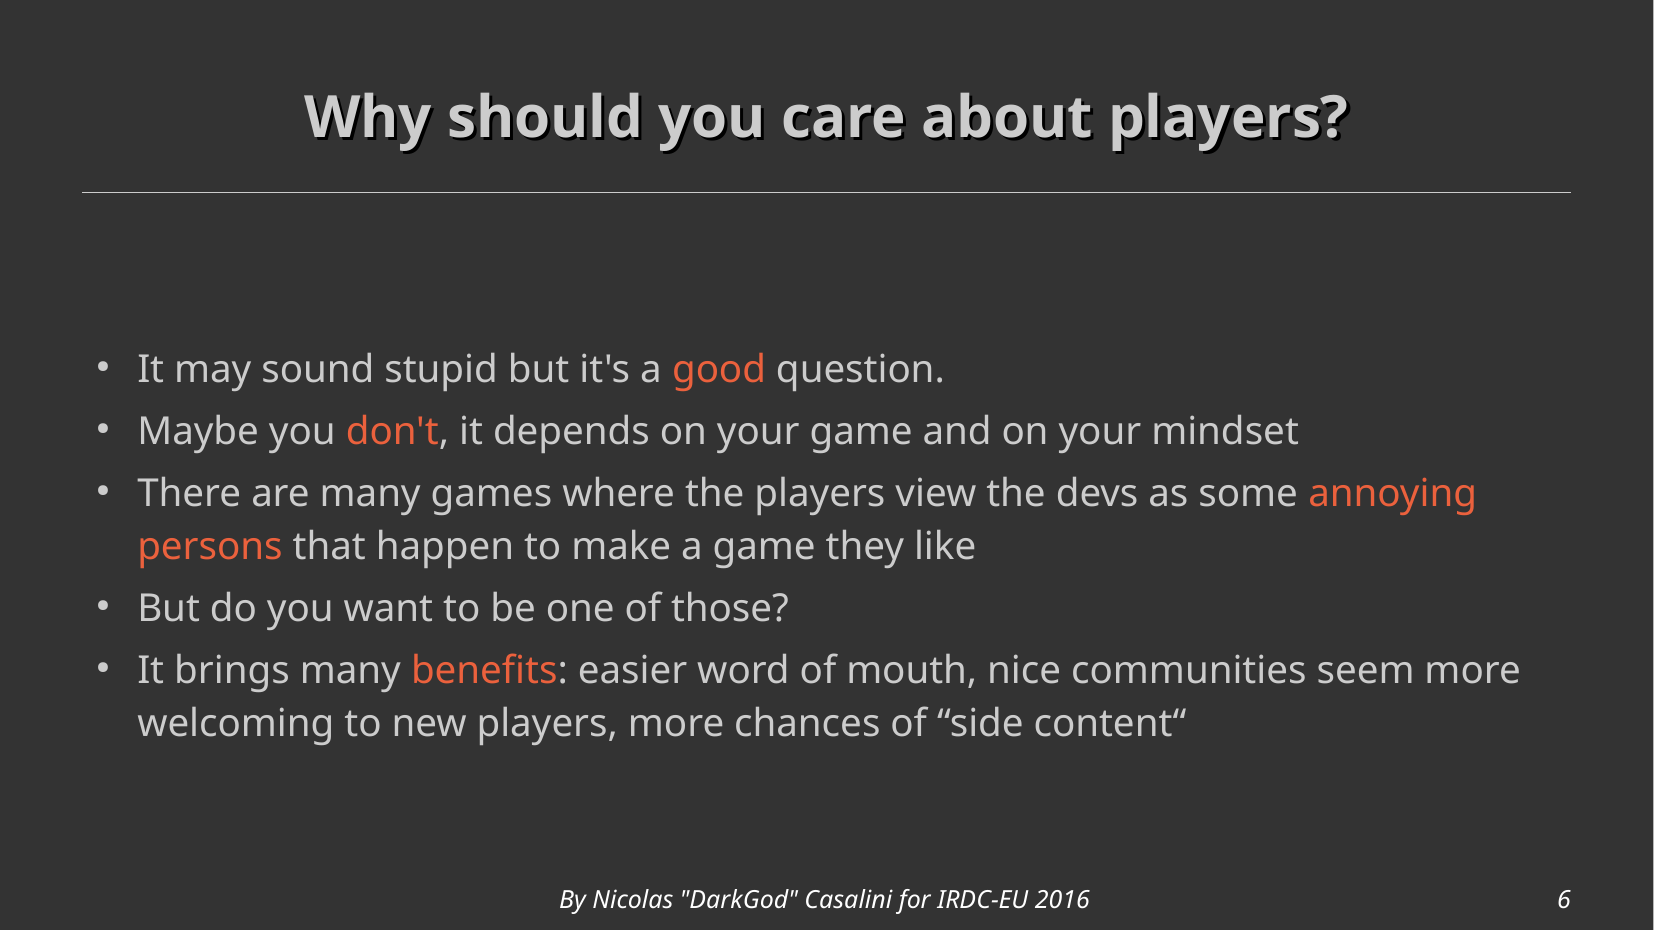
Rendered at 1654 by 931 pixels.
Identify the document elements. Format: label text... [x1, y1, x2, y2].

list It may sound stupid but it's a good question. Maybe you don't, it depends on your game and on your mindset There are many games where the players view the devs as some annoying persons that happen to make a game they like But do you want to be one of those? It brings many benefits: easier word of mouth, nice communities seem more welcoming to new players, more chances of “side content“ [82, 217, 1571, 757]
title Why should you care about players? [82, 37, 1571, 193]
